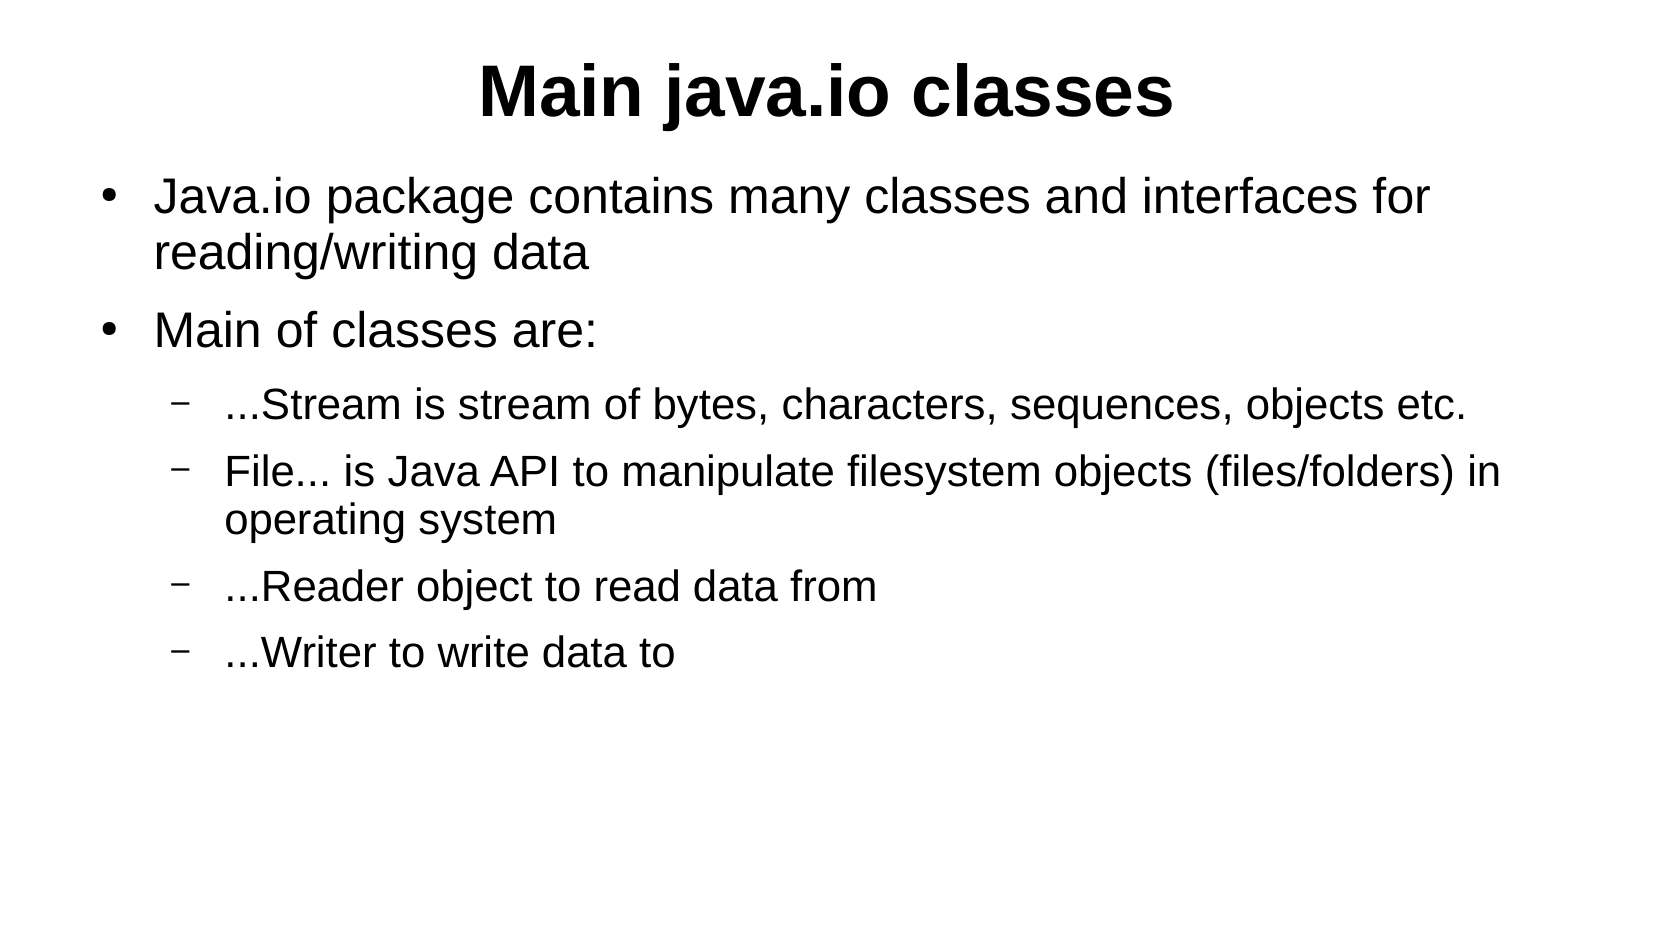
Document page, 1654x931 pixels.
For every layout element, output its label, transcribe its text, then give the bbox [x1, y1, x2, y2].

title Main java.io classes [82, 37, 1571, 147]
list Java.io package contains many classes and interfaces for reading/writing data Main of classes are: ...Stream is stream of bytes, characters, sequences, objects etc. File... is Java API to manipulate filesystem objects (files/folders) in operating system ...Reader object to read data from ...Writer to write data to [82, 168, 1538, 889]
